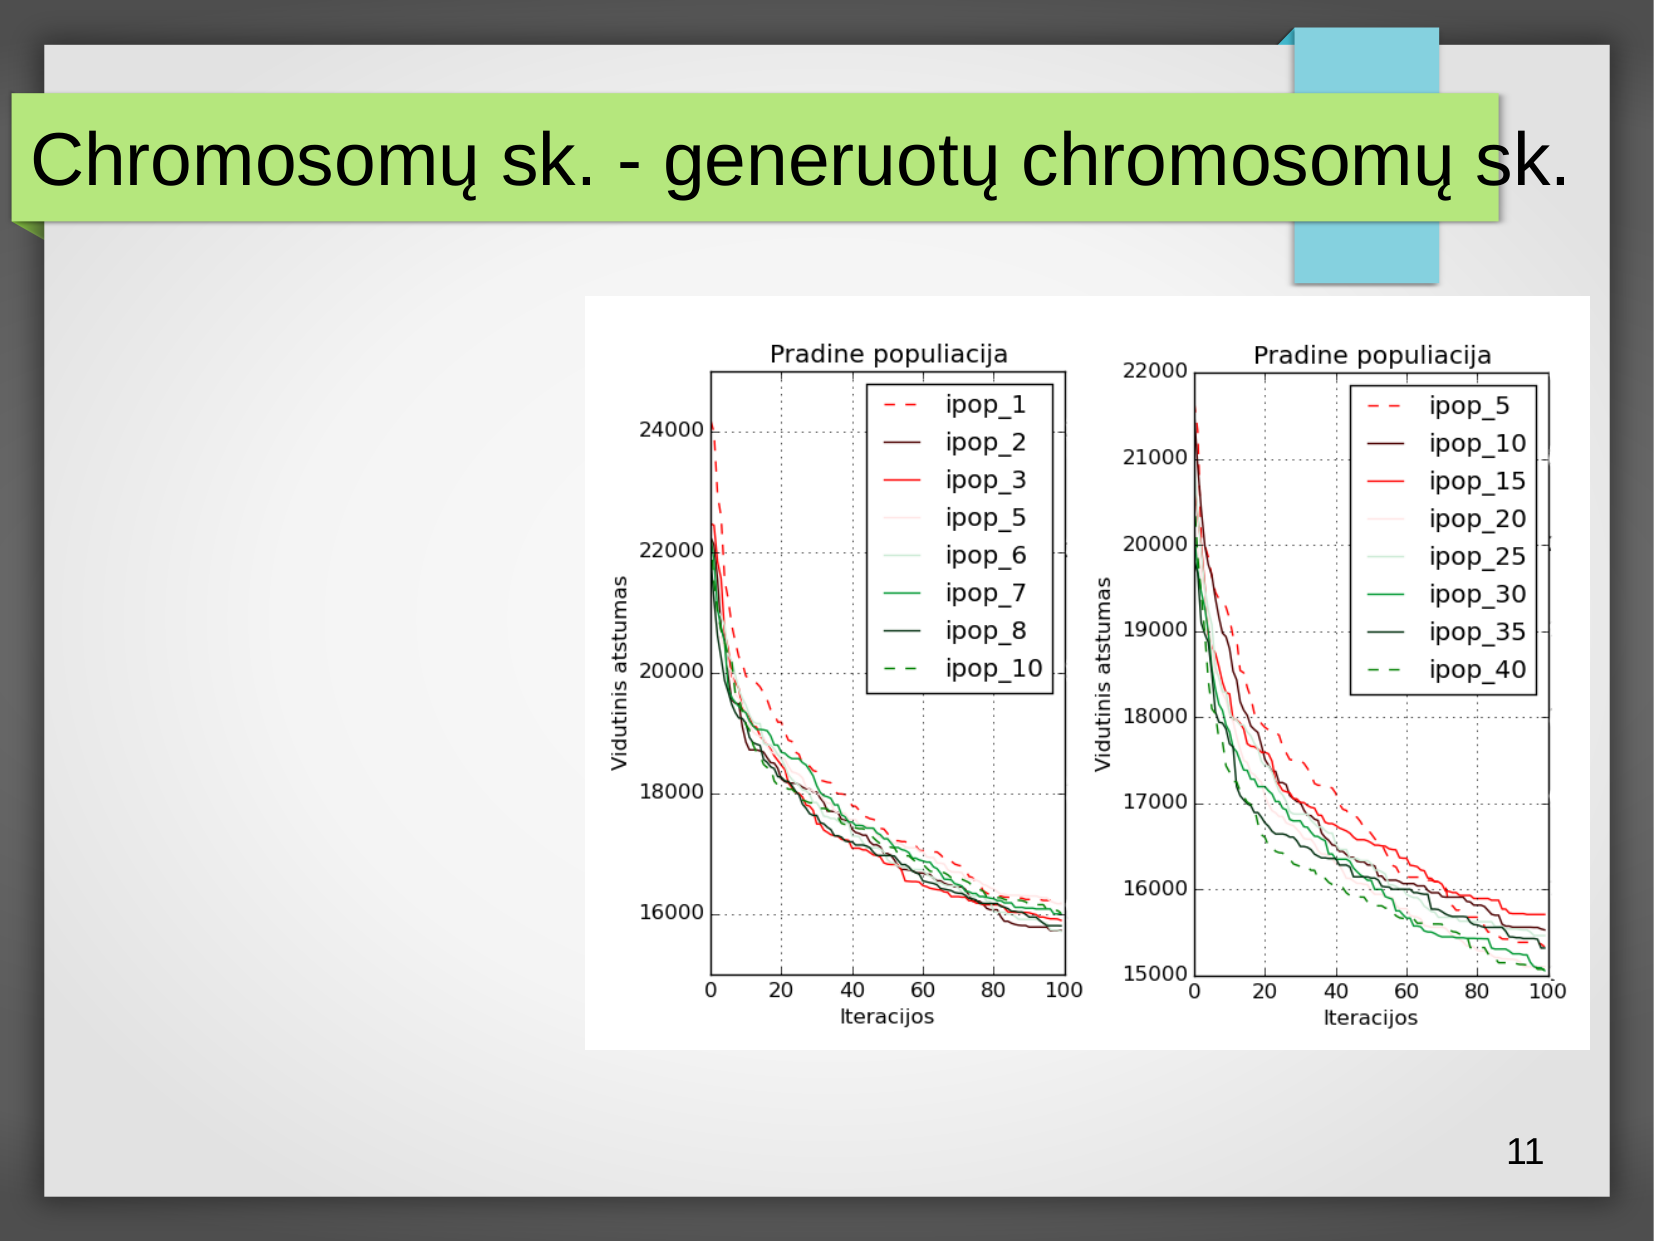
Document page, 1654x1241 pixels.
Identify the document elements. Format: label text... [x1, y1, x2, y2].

text_box <number> [1515, 1122, 1654, 1194]
title Chromosomų sk. - generuotų chromosomų sk. [30, 99, 1591, 219]
picture [0, 0, 1654, 1241]
